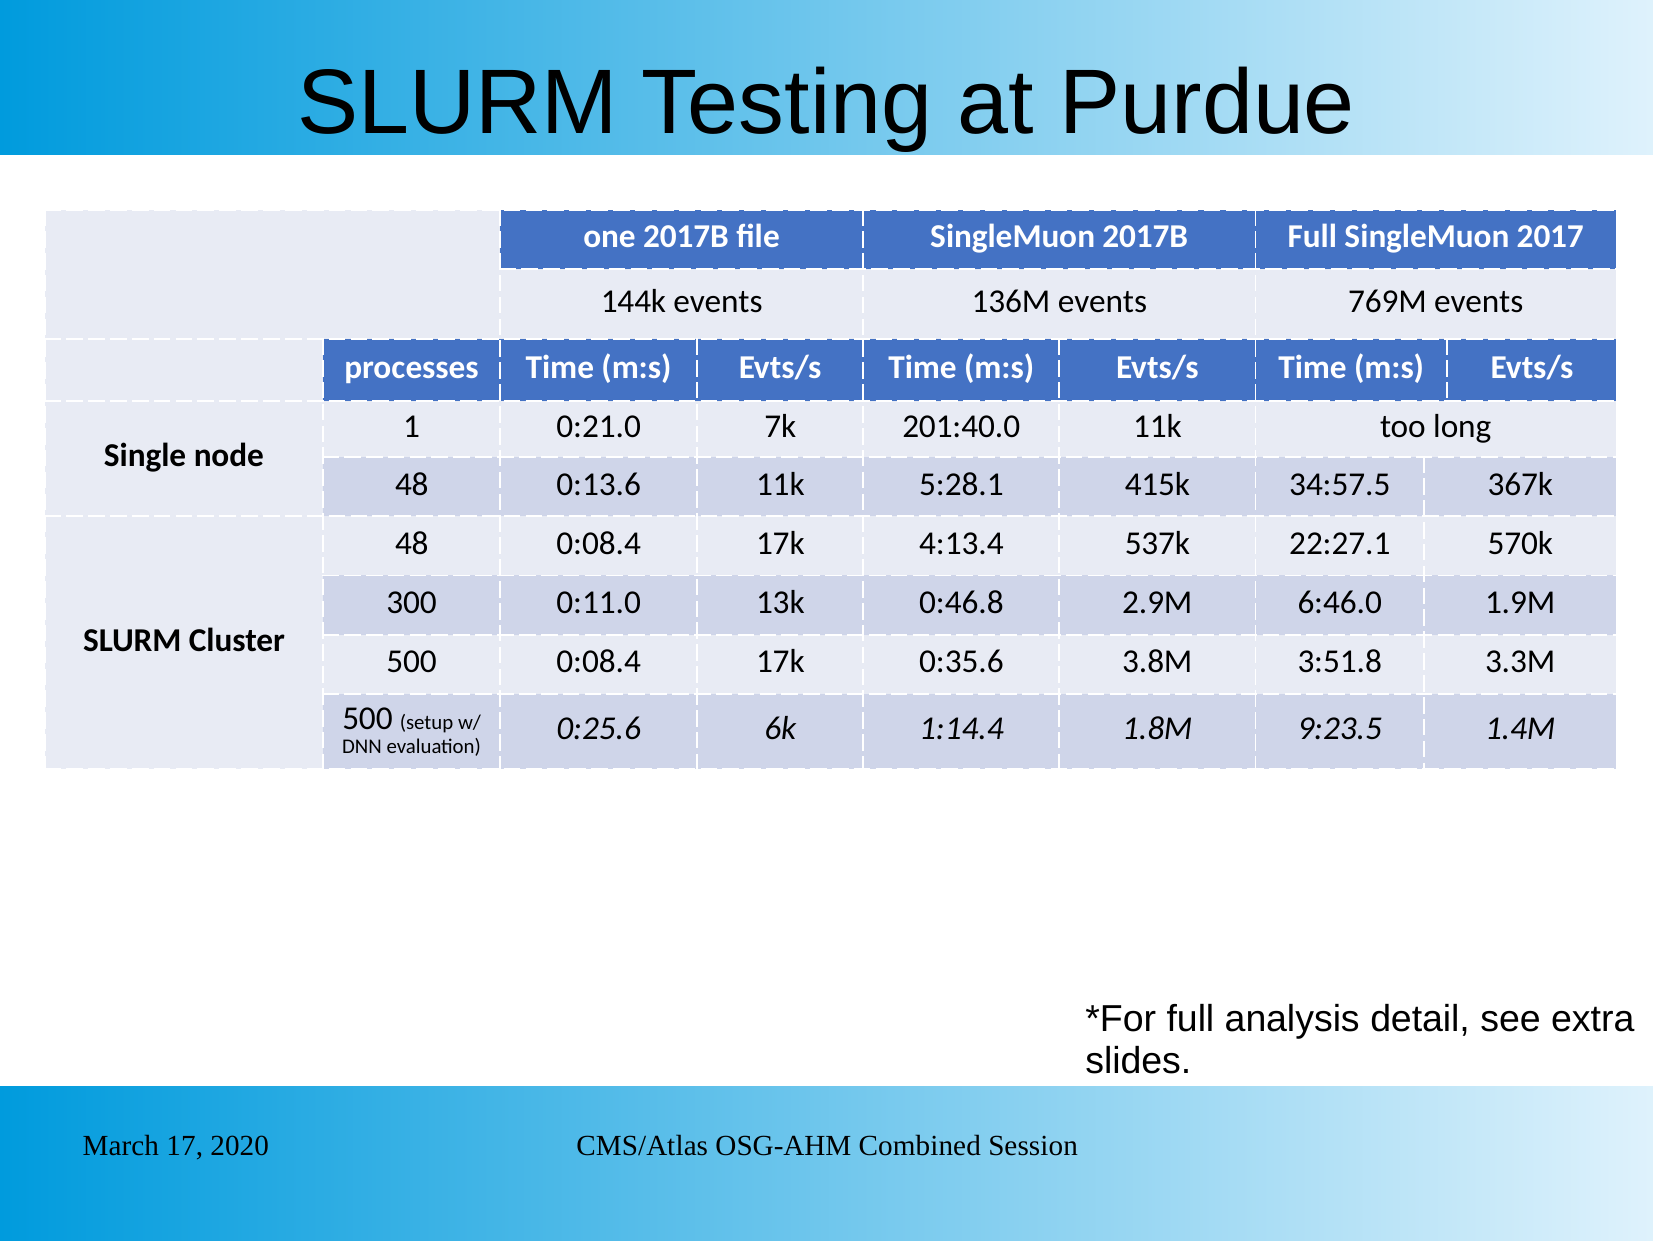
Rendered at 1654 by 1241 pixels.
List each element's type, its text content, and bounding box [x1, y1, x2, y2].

table_cell 537k [1059, 516, 1255, 575]
table_cell 11k [1059, 401, 1255, 457]
table_cell Evts/s [1447, 339, 1616, 401]
table_cell 201:40.0 [863, 401, 1059, 457]
table_cell 367k [1424, 457, 1616, 516]
table_cell 769M events [1255, 269, 1616, 339]
table_cell 13k [697, 575, 863, 635]
table_cell 1:14.4 [863, 694, 1059, 769]
text_box *For full analysis detail, see extra slides. [1070, 990, 1650, 1089]
table_cell 48 [323, 516, 500, 575]
table_cell 4:13.4 [863, 516, 1059, 575]
table_cell 7k [697, 401, 863, 457]
table_cell 17k [697, 635, 863, 694]
table_cell 22:27.1 [1255, 516, 1424, 575]
table_cell 3.3M [1424, 635, 1616, 694]
table_cell [45, 339, 323, 401]
table_cell Time (m:s) [500, 339, 697, 401]
table_cell 2.9M [1059, 575, 1255, 635]
table_cell Evts/s [697, 339, 863, 401]
table_cell processes [323, 339, 500, 401]
title SLURM Testing at Purdue [82, 49, 1571, 155]
table_header [45, 210, 500, 339]
table_cell 1.8M [1059, 694, 1255, 769]
table_cell 0:08.4 [500, 635, 697, 694]
table_cell 48 [323, 457, 500, 516]
table_cell 11k [697, 457, 863, 516]
table_cell 0:11.0 [500, 575, 697, 635]
table_cell 1.9M [1424, 575, 1616, 635]
table_header SingleMuon 2017B [863, 210, 1255, 269]
table_cell 136M events [863, 269, 1255, 339]
table_header one 2017B file [500, 210, 863, 269]
table_cell 3.8M [1059, 635, 1255, 694]
table_cell 6k [697, 694, 863, 769]
table_cell 500 [323, 635, 500, 694]
table_cell too long [1255, 401, 1616, 457]
table_cell 3:51.8 [1255, 635, 1424, 694]
table_cell 0:21.0 [500, 401, 697, 457]
table_cell 0:46.8 [863, 575, 1059, 635]
table_cell 0:13.6 [500, 457, 697, 516]
table_cell 9:23.5 [1255, 694, 1424, 769]
table_header Full SingleMuon 2017 [1255, 210, 1616, 269]
table_cell 5:28.1 [863, 457, 1059, 516]
table_cell 1 [323, 401, 500, 457]
table_cell 415k [1059, 457, 1255, 516]
table_cell Time (m:s) [863, 339, 1059, 401]
table_cell SLURM Cluster [45, 516, 323, 769]
table_cell 17k [697, 516, 863, 575]
table_cell Single node [45, 401, 323, 516]
table_cell 144k events [500, 269, 863, 339]
table_cell 570k [1424, 516, 1616, 575]
table_cell Time (m:s) [1255, 339, 1447, 401]
table_cell 0:35.6 [863, 635, 1059, 694]
table_cell 6:46.0 [1255, 575, 1424, 635]
table_cell 0:25.6 [500, 694, 697, 769]
table_cell 34:57.5 [1255, 457, 1424, 516]
table_cell 300 [323, 575, 500, 635]
table_cell 0:08.4 [500, 516, 697, 575]
table_cell Evts/s [1059, 339, 1255, 401]
table_cell 1.4M [1424, 694, 1616, 769]
table_cell 500 (setup w/ DNN evaluation) [323, 694, 500, 769]
